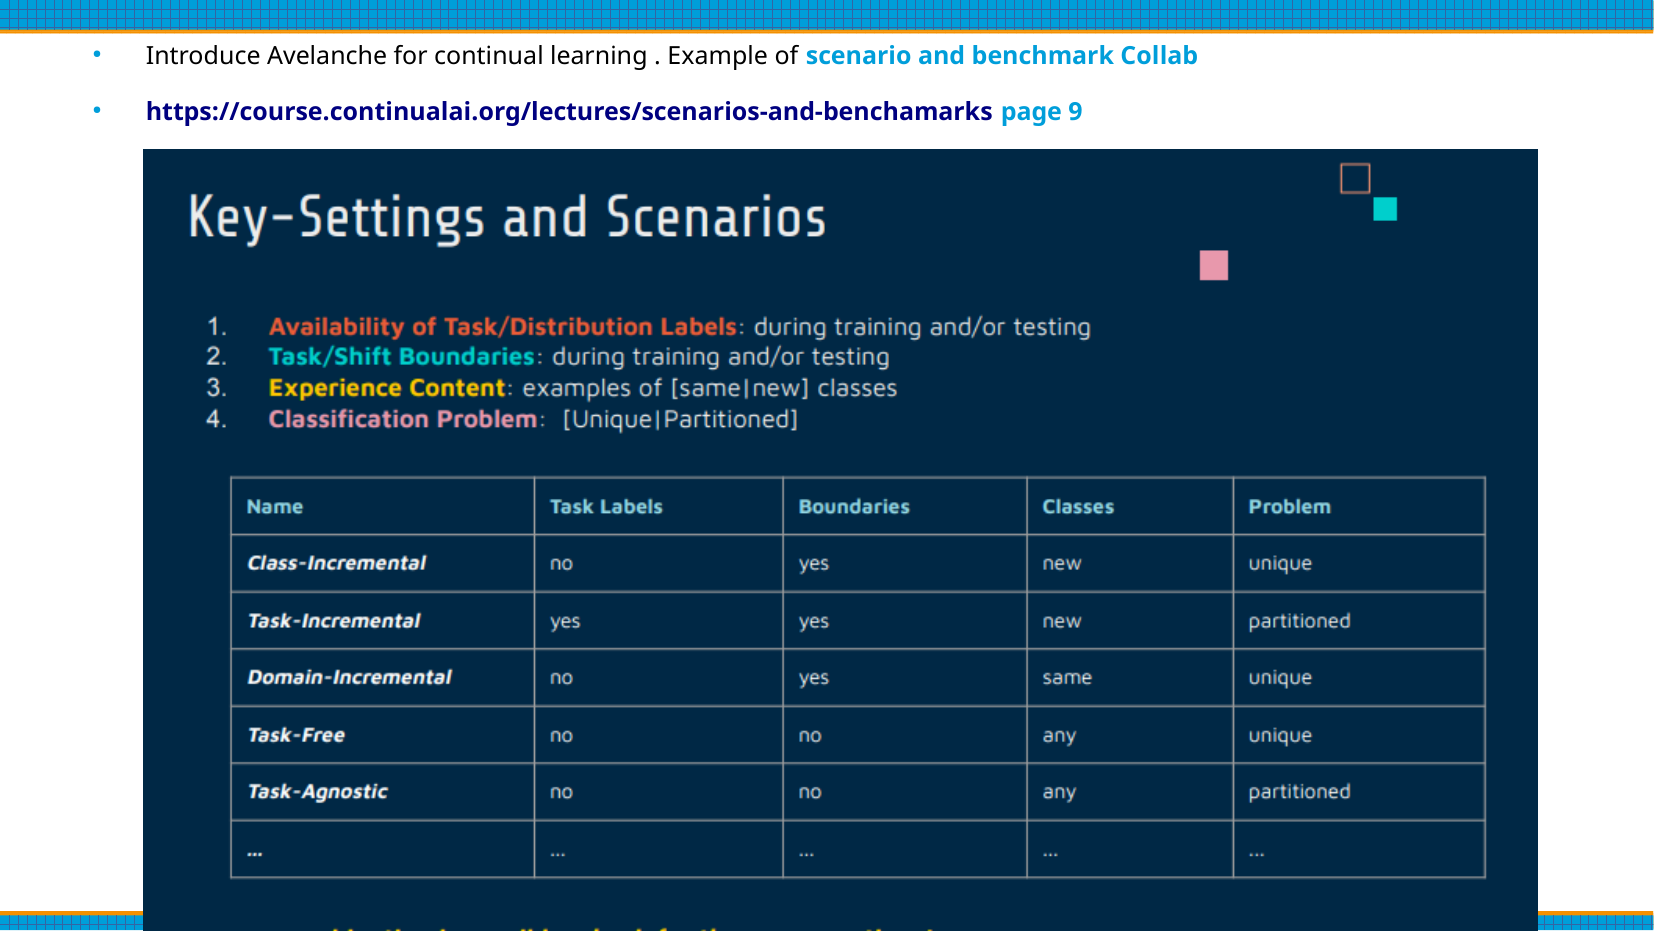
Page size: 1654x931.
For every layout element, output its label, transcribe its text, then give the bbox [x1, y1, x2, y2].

picture [143, 149, 1538, 931]
subtitle Introduce Avelanche for continual learning . Example of scenario and benchmark Collab https://course.continualai.org/lectures/scenarios-and-benchamarks page 9 [75, 37, 1552, 791]
